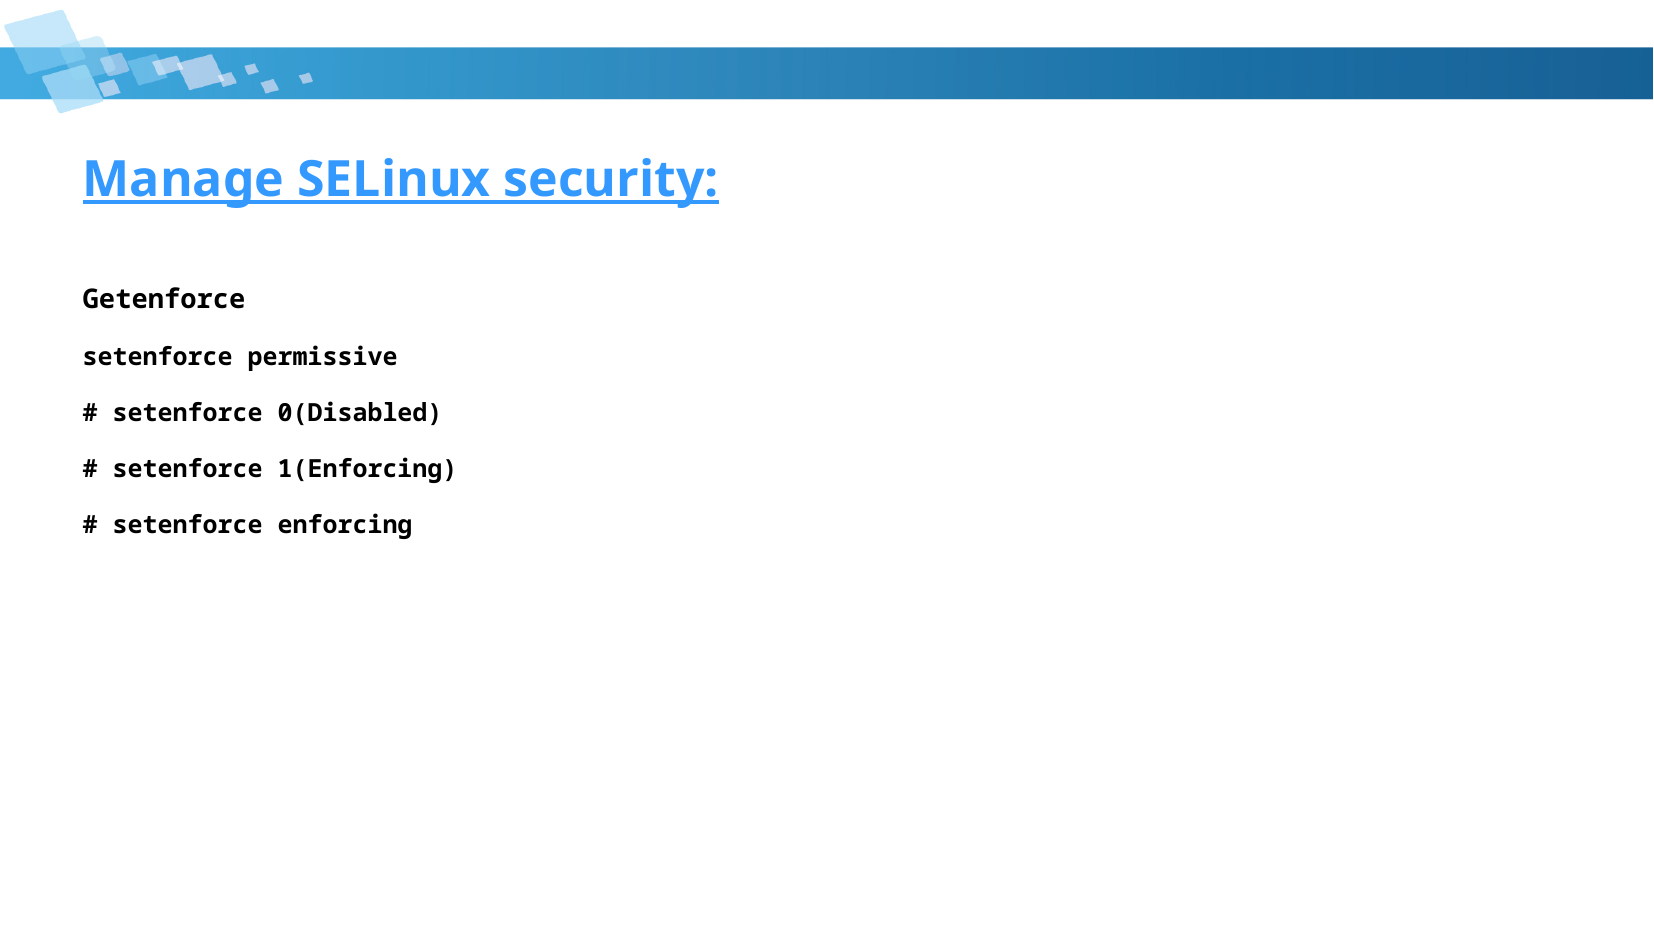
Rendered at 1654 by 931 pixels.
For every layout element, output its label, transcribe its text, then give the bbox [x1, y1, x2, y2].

list Getenforce setenforce permissive # setenforce 0(Disabled) # setenforce 1(Enforcing) # setenforce enforcing [82, 279, 1571, 820]
picture [0, 0, 1653, 929]
title Manage SELinux security: [82, 99, 1571, 255]
